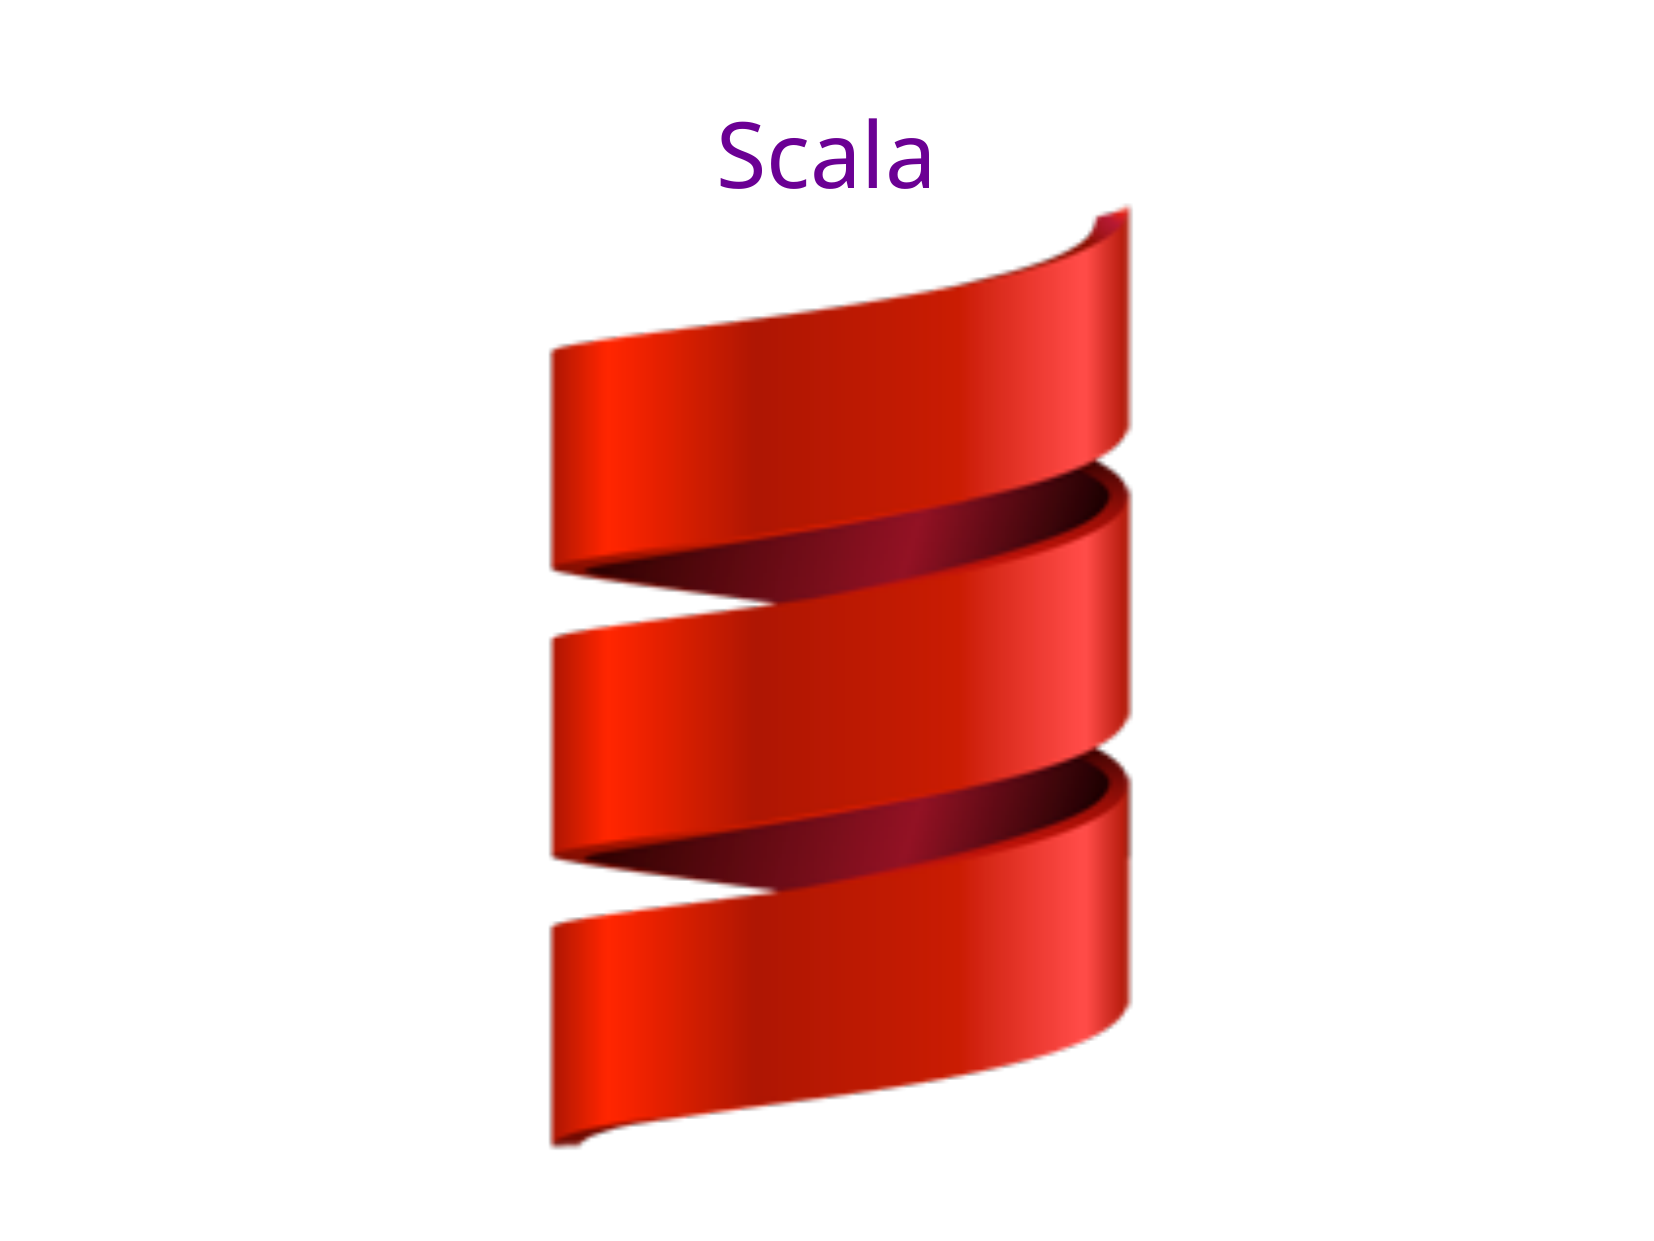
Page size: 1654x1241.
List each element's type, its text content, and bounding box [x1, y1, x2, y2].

picture [489, 198, 1141, 1158]
title Scala [82, 49, 1571, 257]
